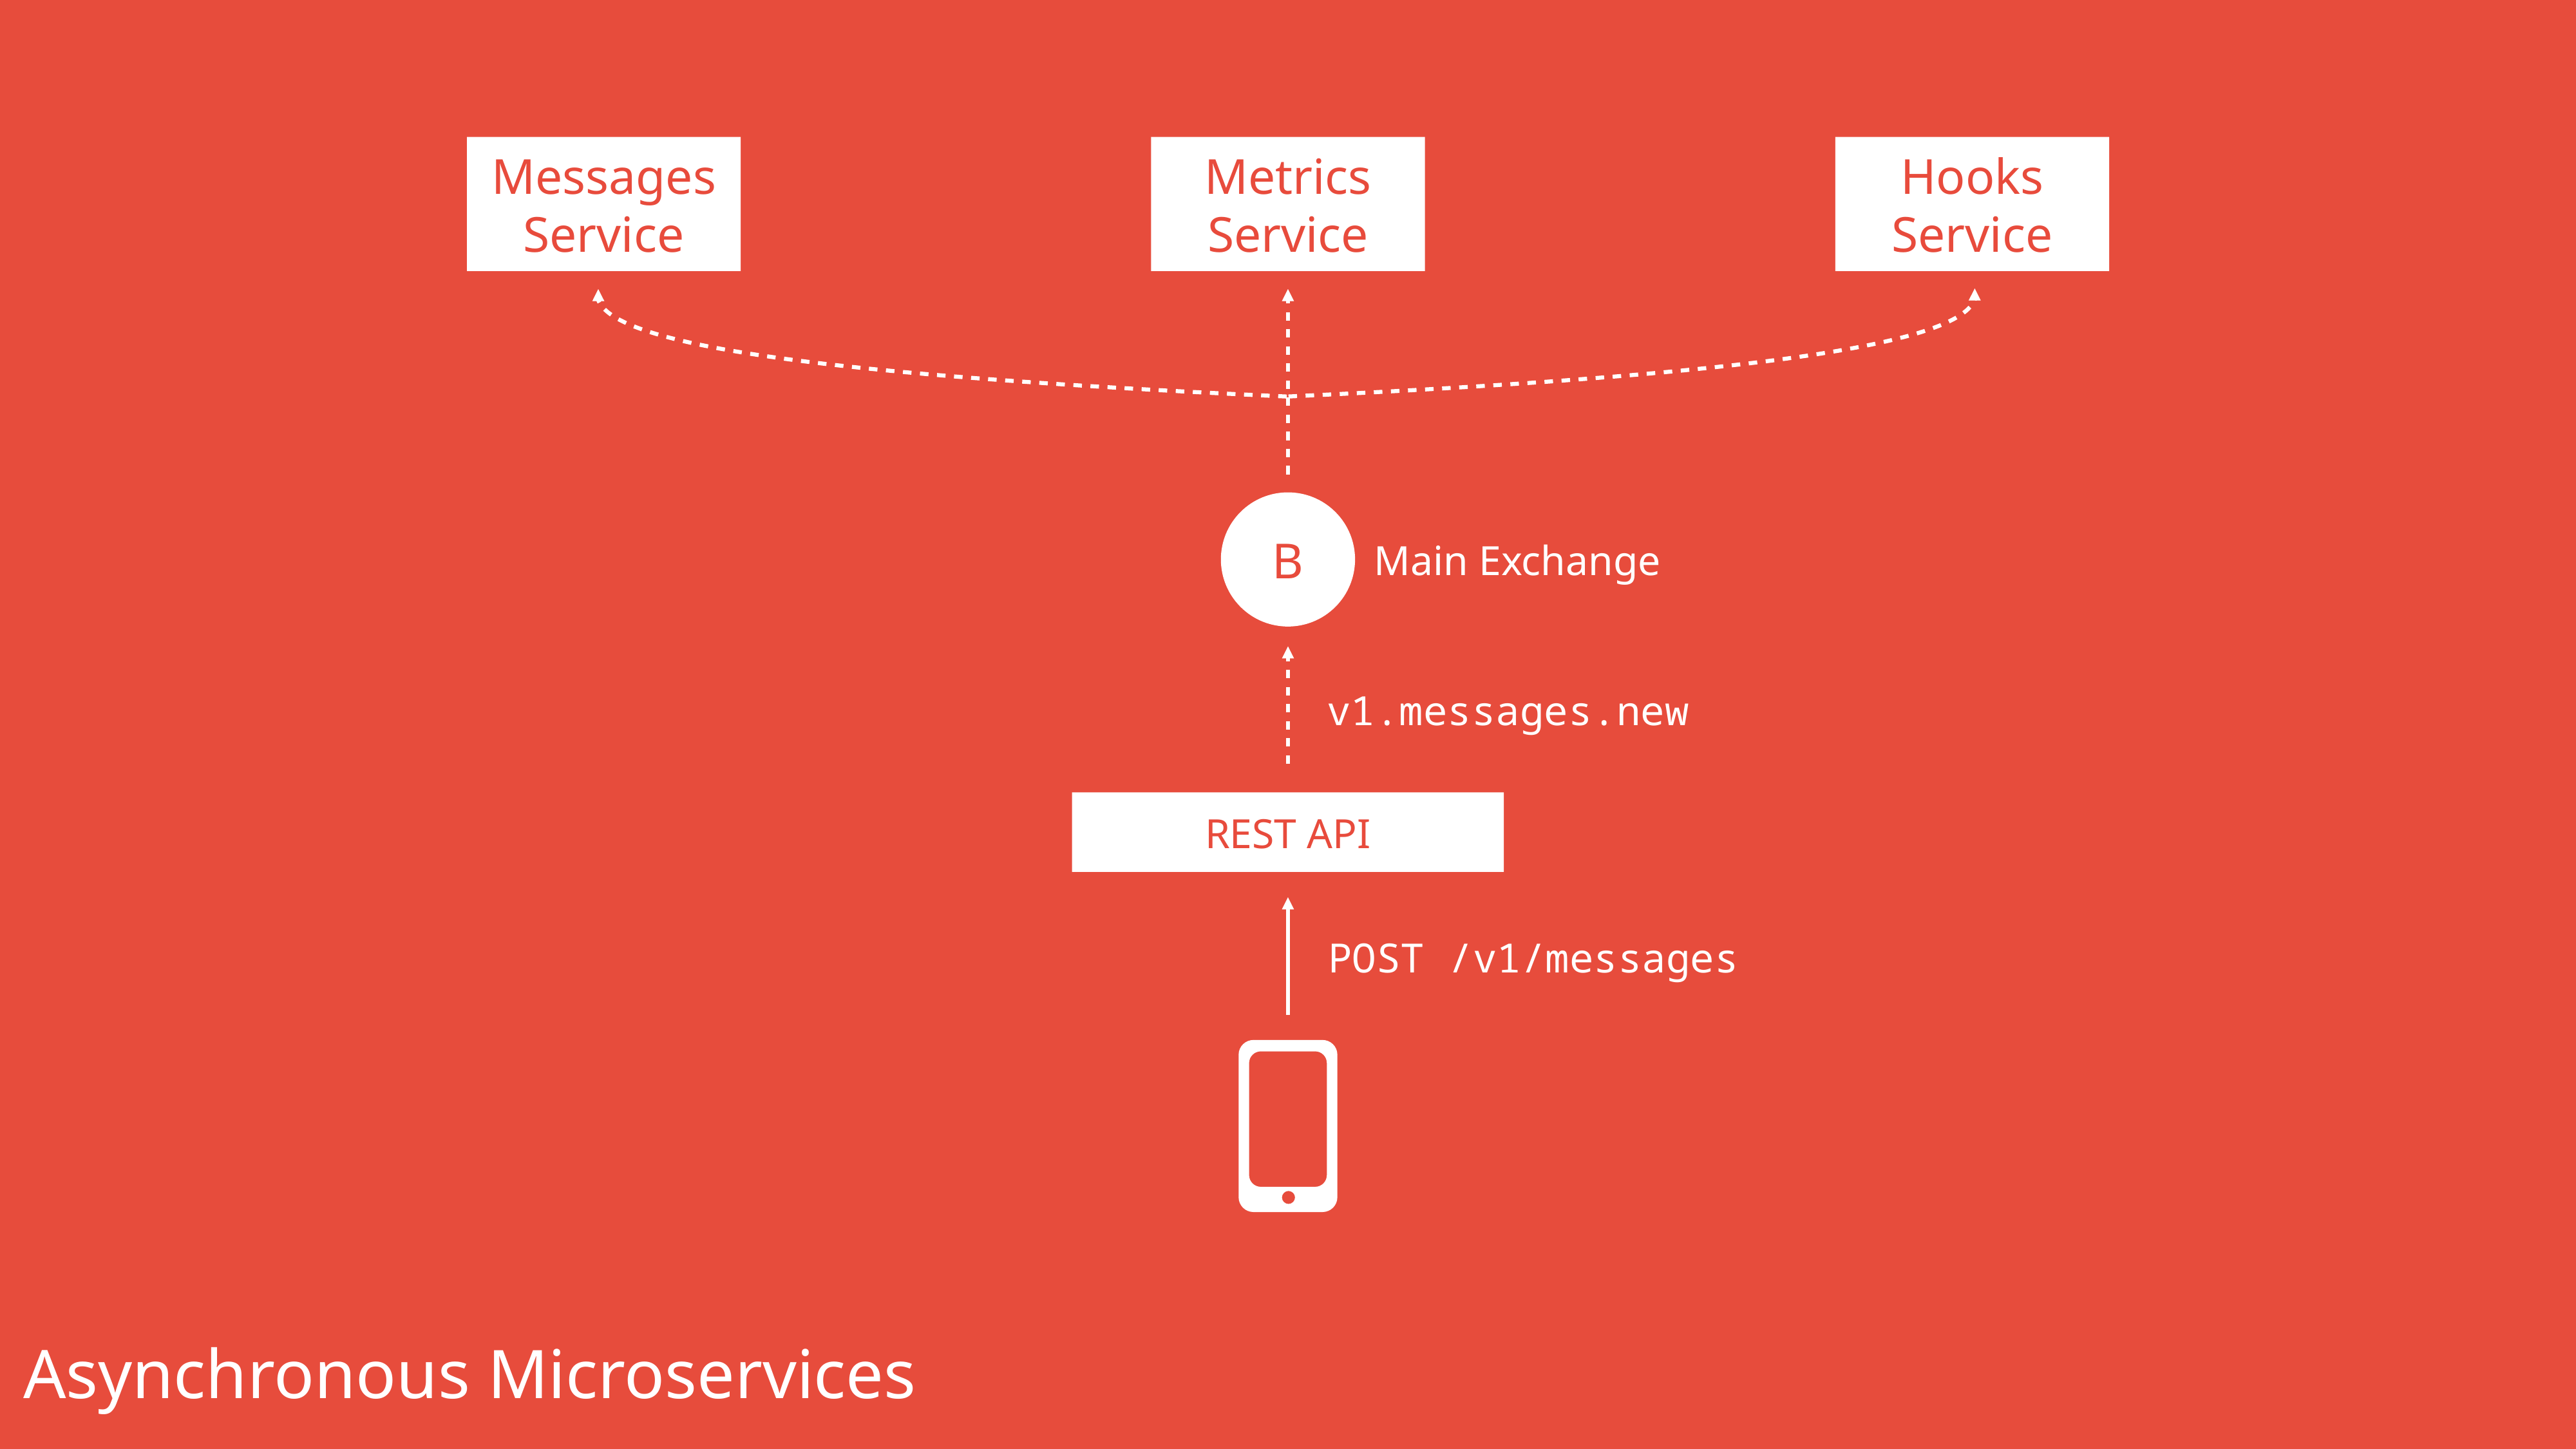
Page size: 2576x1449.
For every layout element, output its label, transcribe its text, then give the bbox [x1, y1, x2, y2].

text_box Hooks Service [1835, 137, 2110, 271]
text_box [1238, 1039, 1338, 1213]
text_box v1.messages.new [1321, 679, 1695, 739]
text_box B [1220, 492, 1356, 627]
text_box Main Exchange [1368, 529, 1667, 589]
text_box Metrics Service [1151, 137, 1425, 271]
text_box Asynchronous Microservices [17, 1325, 922, 1417]
text_box POST /v1/messages [1323, 927, 1745, 987]
text_box Messages Service [467, 137, 741, 271]
text_box REST API [1072, 792, 1504, 872]
